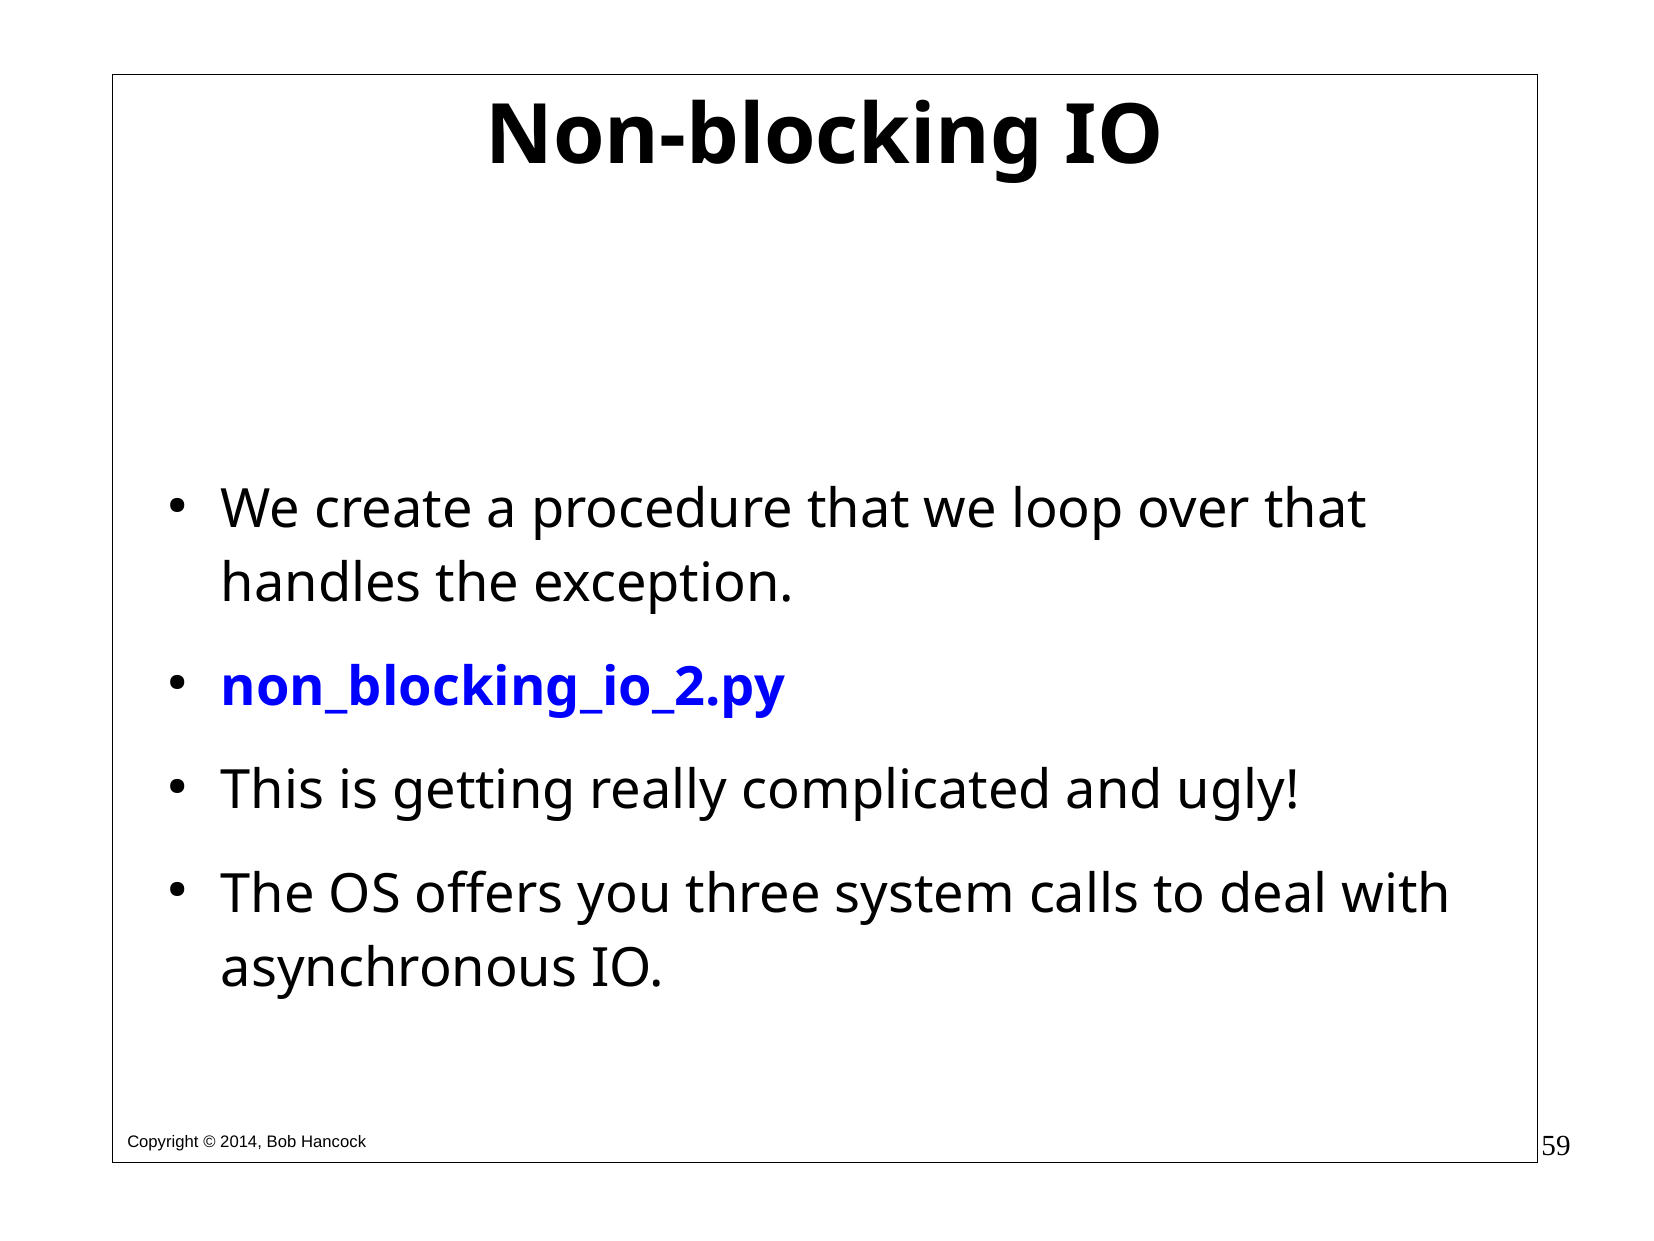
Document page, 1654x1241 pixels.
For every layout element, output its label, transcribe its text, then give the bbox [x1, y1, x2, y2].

title Non-blocking IO [112, 75, 1538, 188]
text_box Copyright © 2014, Bob Hancock [112, 1125, 382, 1159]
list We create a procedure that we loop over that handles the exception. non_blocking_io_2.py This is getting really complicated and ugly! The OS offers you three system calls to deal with asynchronous IO. [150, 262, 1501, 1126]
